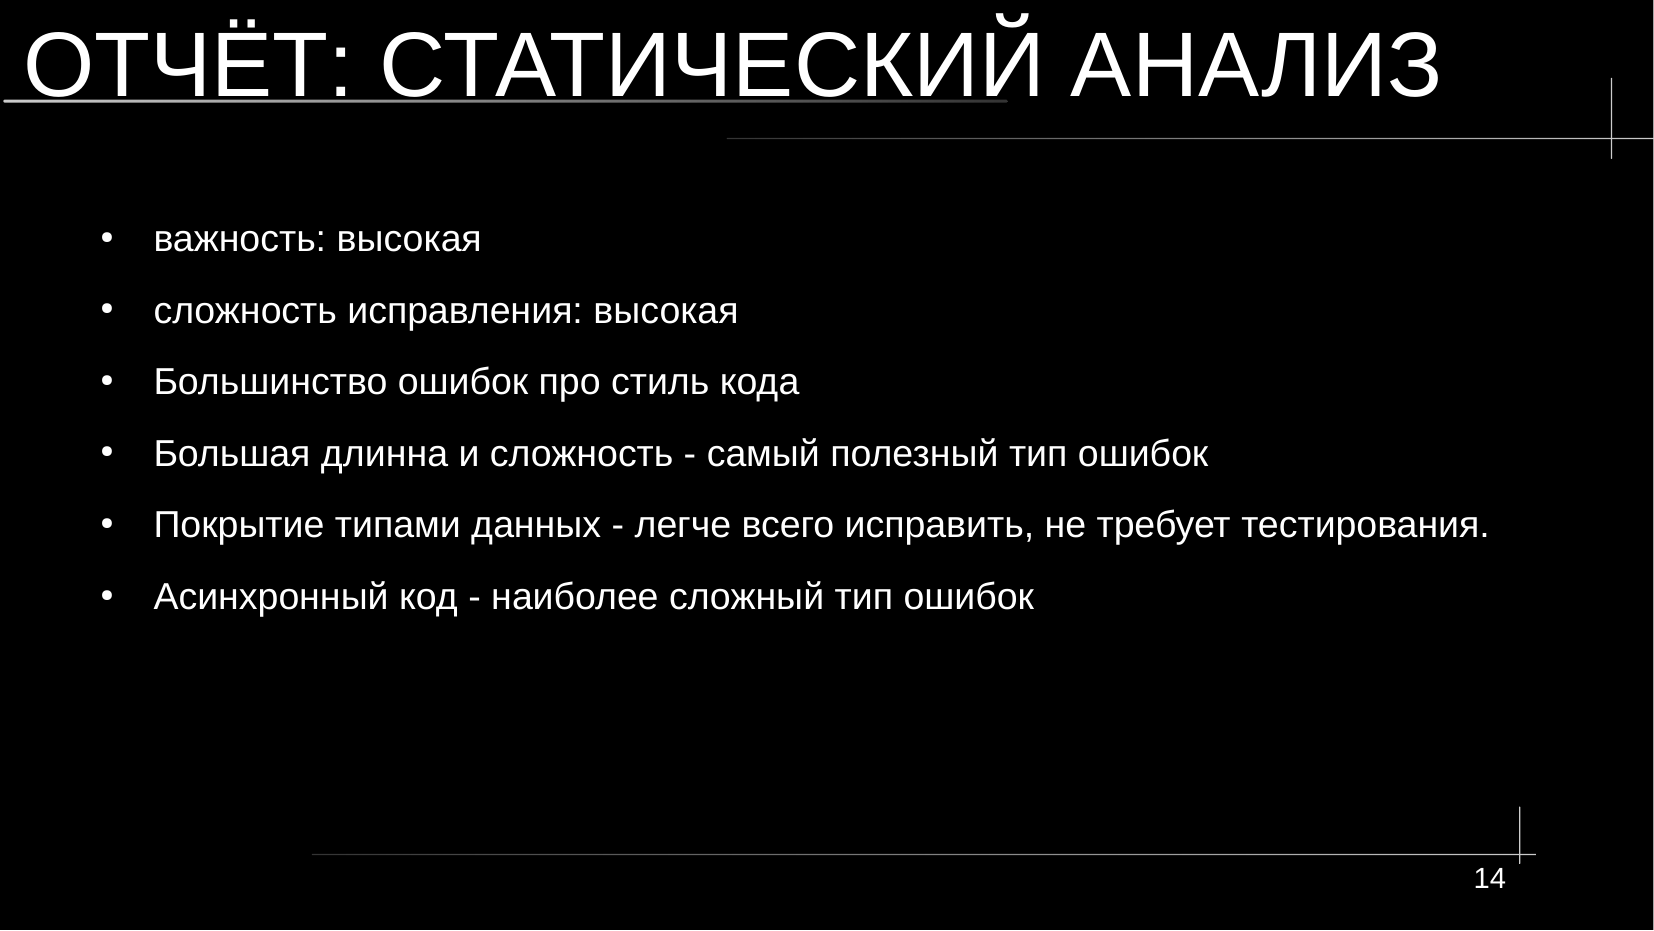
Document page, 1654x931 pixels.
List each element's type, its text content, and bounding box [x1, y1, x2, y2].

title ОТЧЁТ: СТАТИЧЕСКИЙ АНАЛИЗ [23, 11, 1589, 119]
list важность: высокая сложность исправления: высокая Большинство ошибок про стиль кода Большая длинна и сложность - самый полезный тип ошибок Покрытие типами данных - легче всего исправить, не требует тестирования. Асинхронный код - наиболее сложный тип ошибок [82, 217, 1571, 758]
